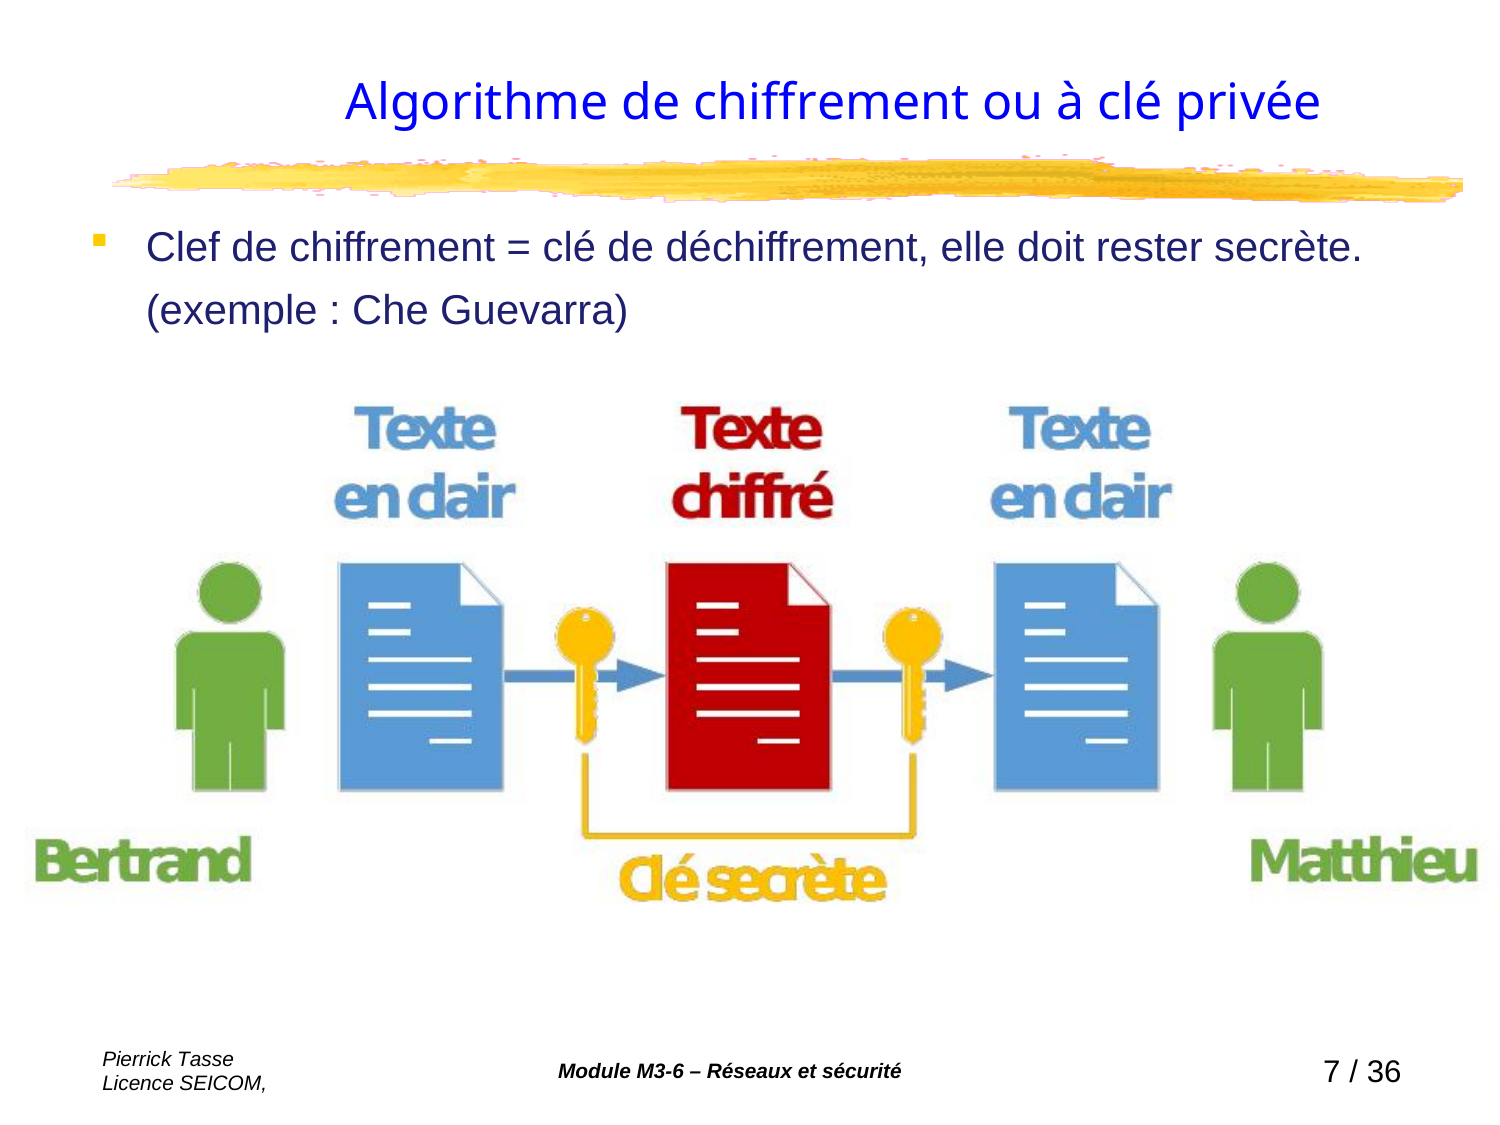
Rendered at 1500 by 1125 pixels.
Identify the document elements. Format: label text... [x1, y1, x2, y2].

picture [0, 377, 1500, 946]
picture [112, 149, 1463, 213]
list Clef de chiffrement = clé de déchiffrement, elle doit rester secrète. (exemple : Che Guevarra) [74, 212, 1418, 377]
title Algorithme de chiffrement ou à clé privée [62, 37, 1338, 138]
